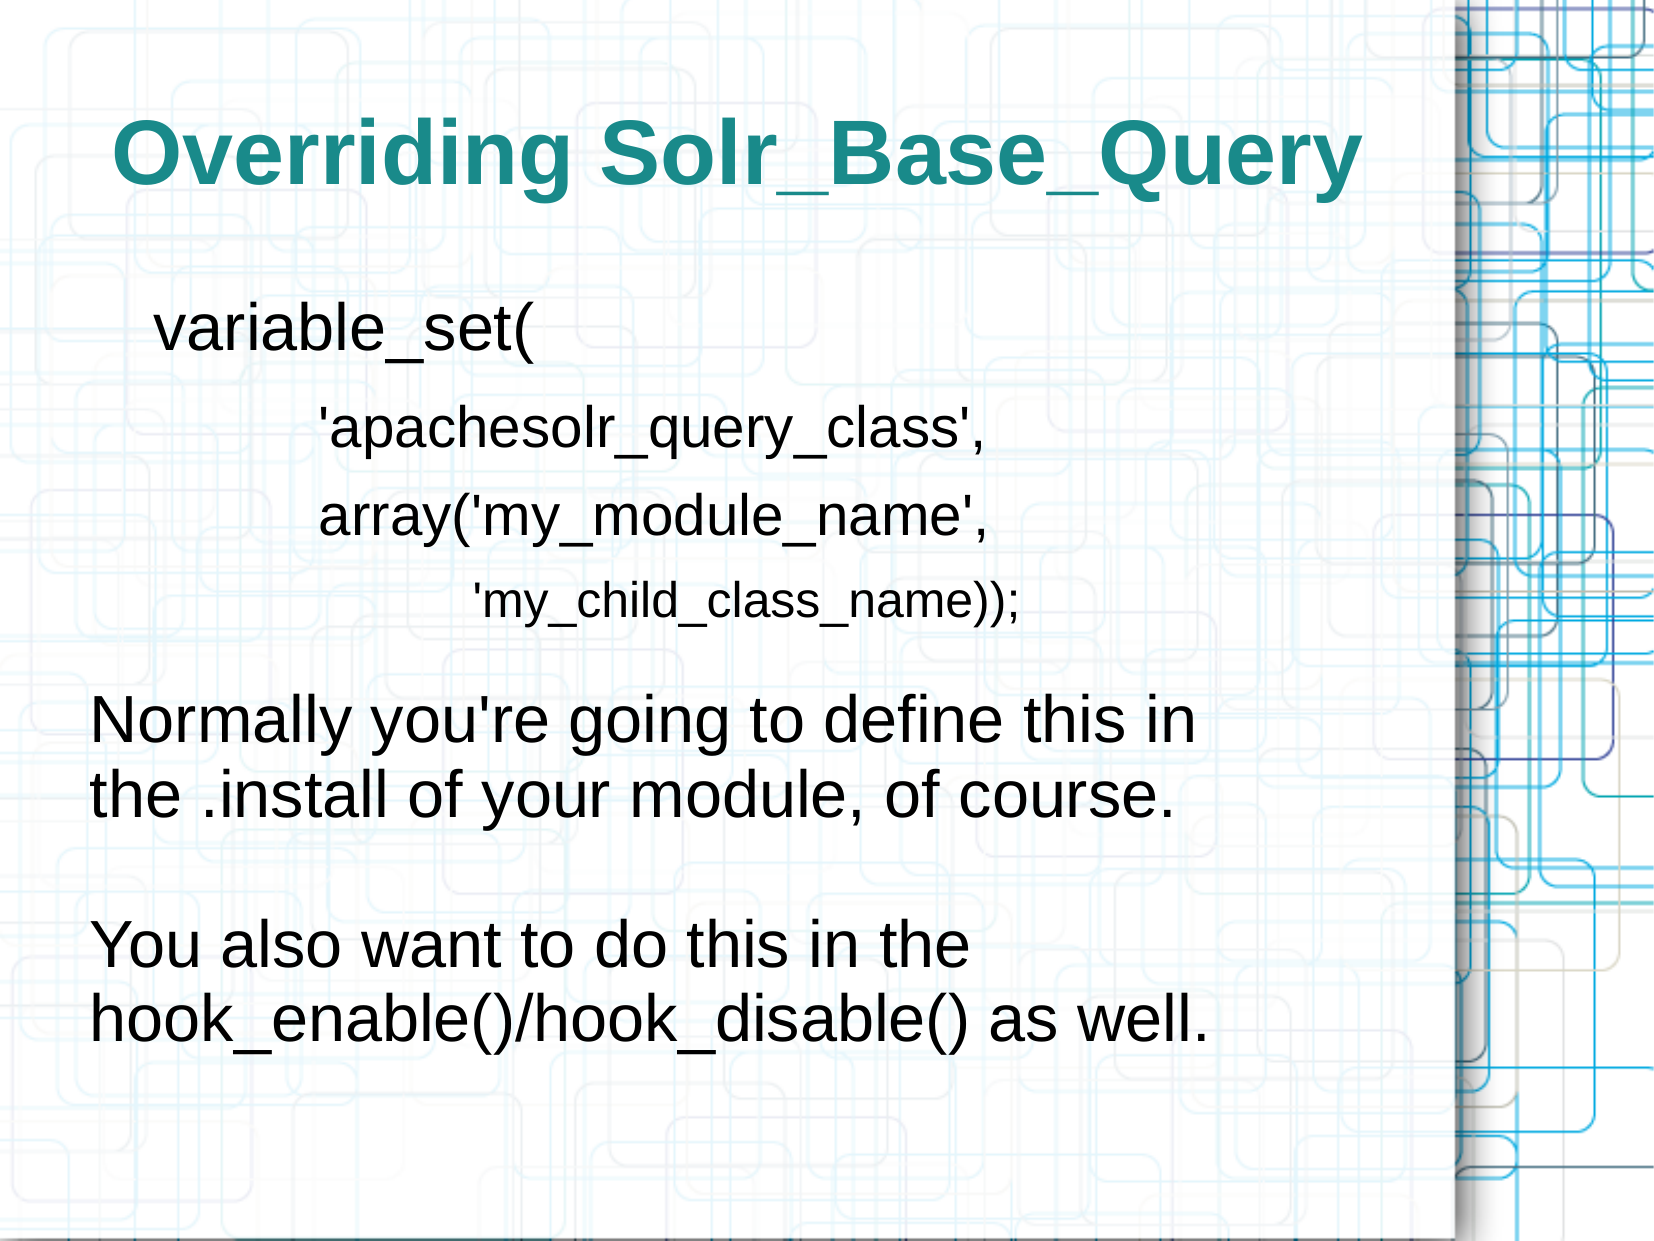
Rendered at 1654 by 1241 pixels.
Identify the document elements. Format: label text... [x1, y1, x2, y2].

picture [0, 0, 1654, 1241]
text_box Normally you're going to define this in the .install of your module, of course. You also want to do this in the hook_enable()/hook_disable() as well. [75, 675, 1426, 1201]
title Overriding Solr_Base_Query [59, 56, 1418, 250]
list variable_set( 'apachesolr_query_class', array('my_module_name', 'my_child_class_name)); [82, 290, 1418, 675]
